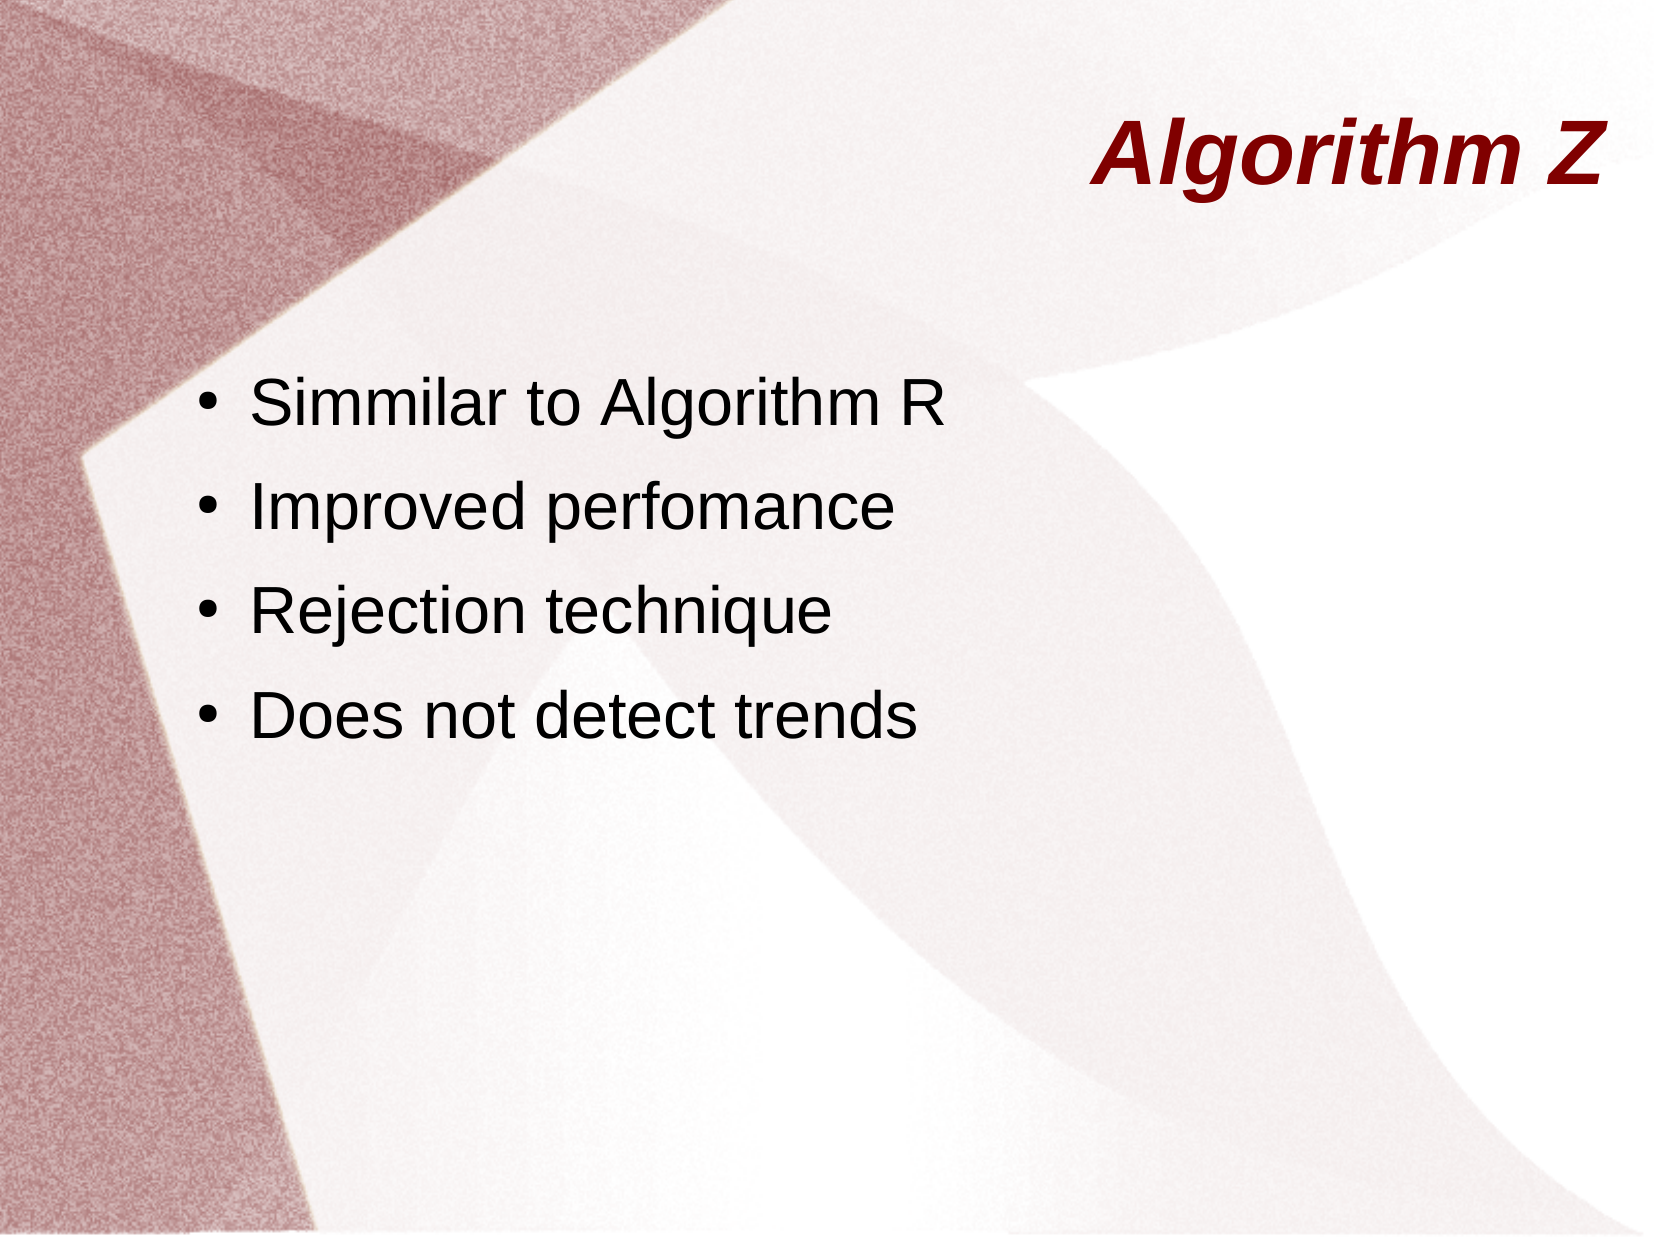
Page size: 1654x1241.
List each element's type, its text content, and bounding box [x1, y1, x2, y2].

title Algorithm Z [596, 49, 1607, 257]
list Simmilar to Algorithm R Improved perfomance Rejection technique Does not detect trends [178, 364, 1570, 1147]
picture [0, 0, 1654, 1241]
